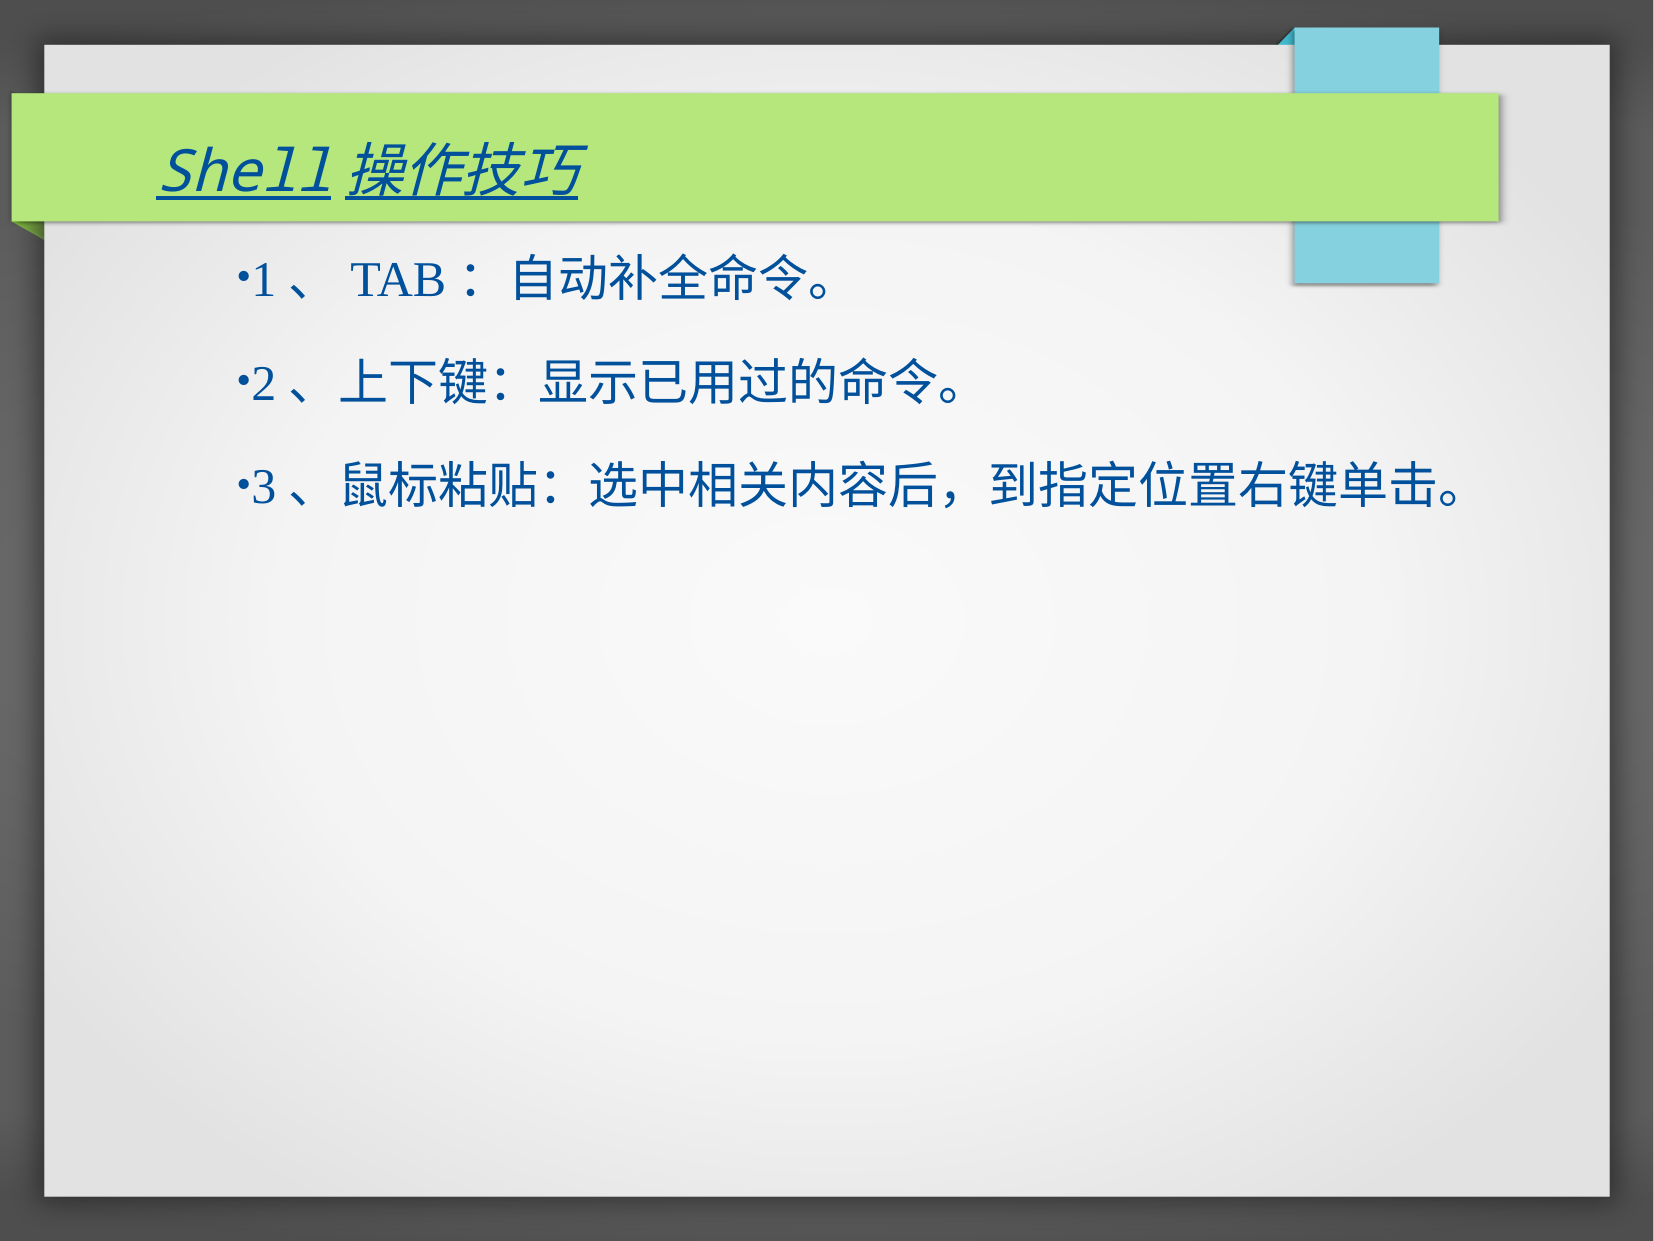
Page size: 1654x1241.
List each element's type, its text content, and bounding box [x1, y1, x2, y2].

picture [0, 0, 1654, 1241]
text_box Shell操作技巧 1、TAB：自动补全命令。 2、上下键：显示已用过的命令。 3、鼠标粘贴：选中相关内容后，到指定位置右键单击。 [71, 125, 1595, 522]
